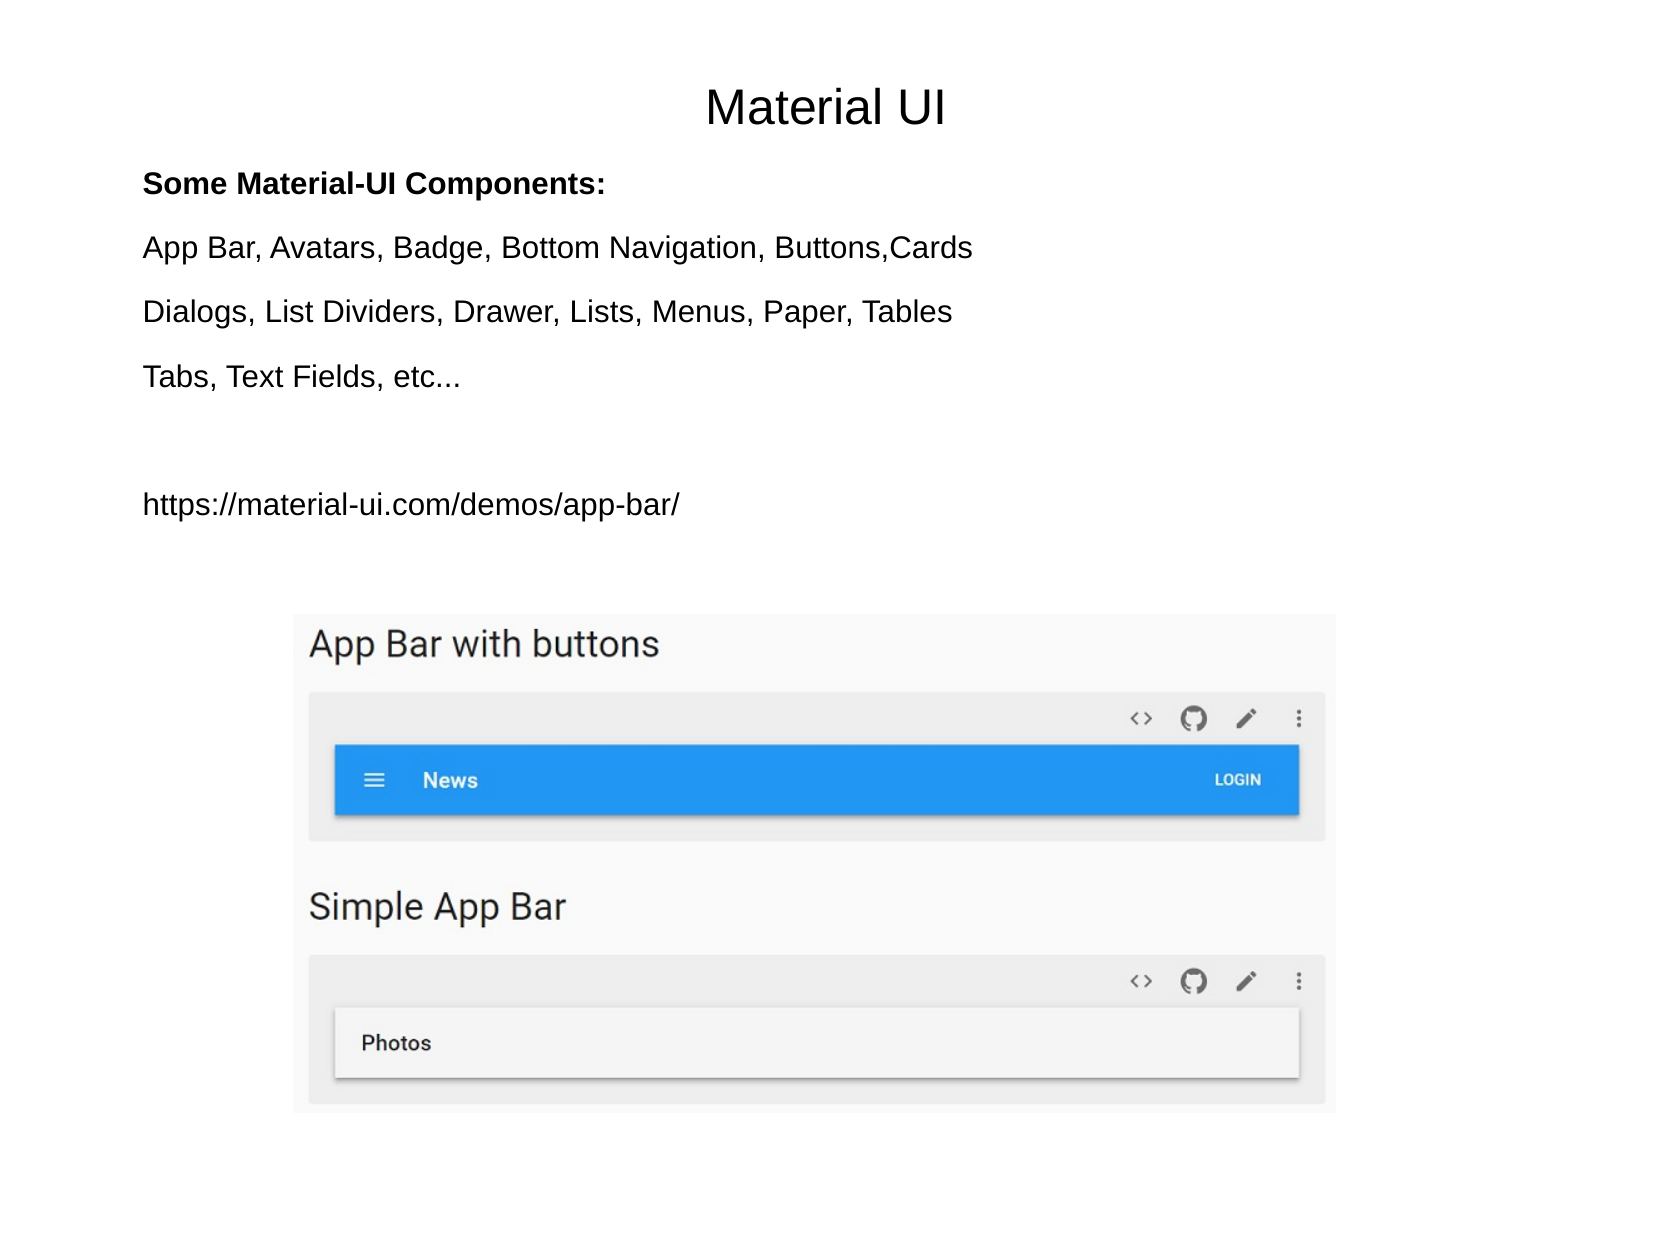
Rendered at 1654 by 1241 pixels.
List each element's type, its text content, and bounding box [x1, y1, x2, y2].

picture [293, 614, 1336, 1113]
list Some Material-UI Components: App Bar, Avatars, Badge, Bottom Navigation, Buttons,Cards Dialogs, List Dividers, Drawer, Lists, Menus, Paper, Tables Tabs, Text Fields, etc... https://material-ui.com/demos/app-bar/ [71, 166, 1561, 588]
title Material UI [82, 49, 1571, 166]
